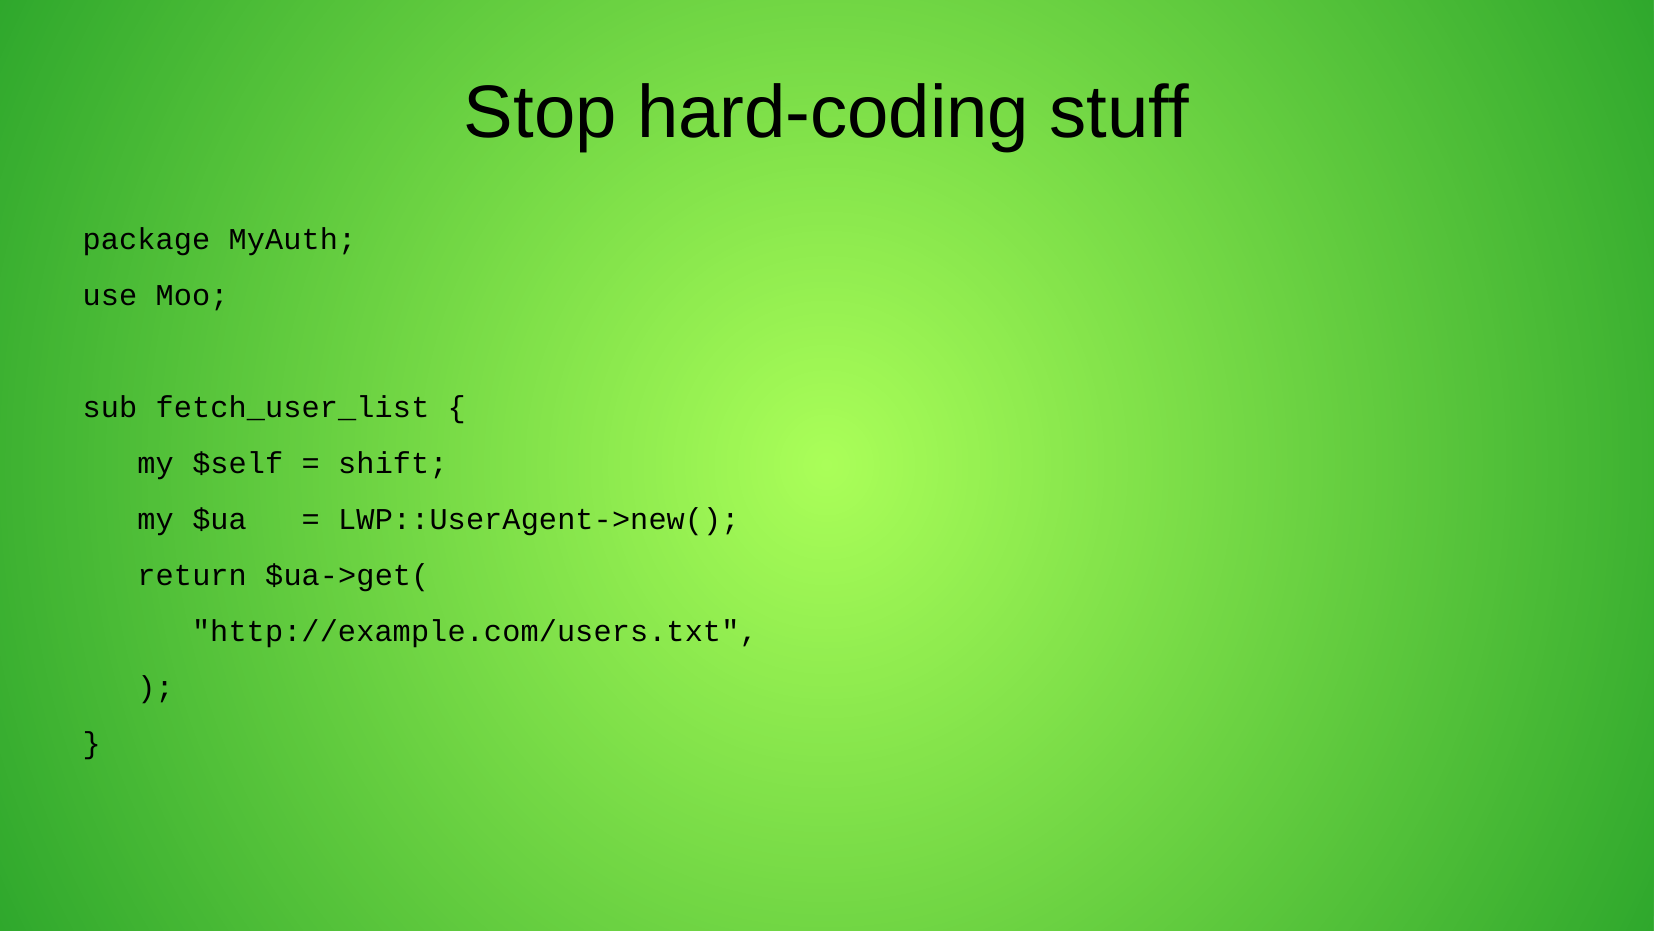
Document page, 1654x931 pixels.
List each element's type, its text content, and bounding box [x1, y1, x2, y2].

title Stop hard-coding stuff [82, 35, 1571, 189]
list package MyAuth; use Moo; sub fetch_user_list { my $self = shift; my $ua = LWP::UserAgent->new(); return $ua->get( "http://example.com/users.txt", ); } [82, 224, 809, 764]
